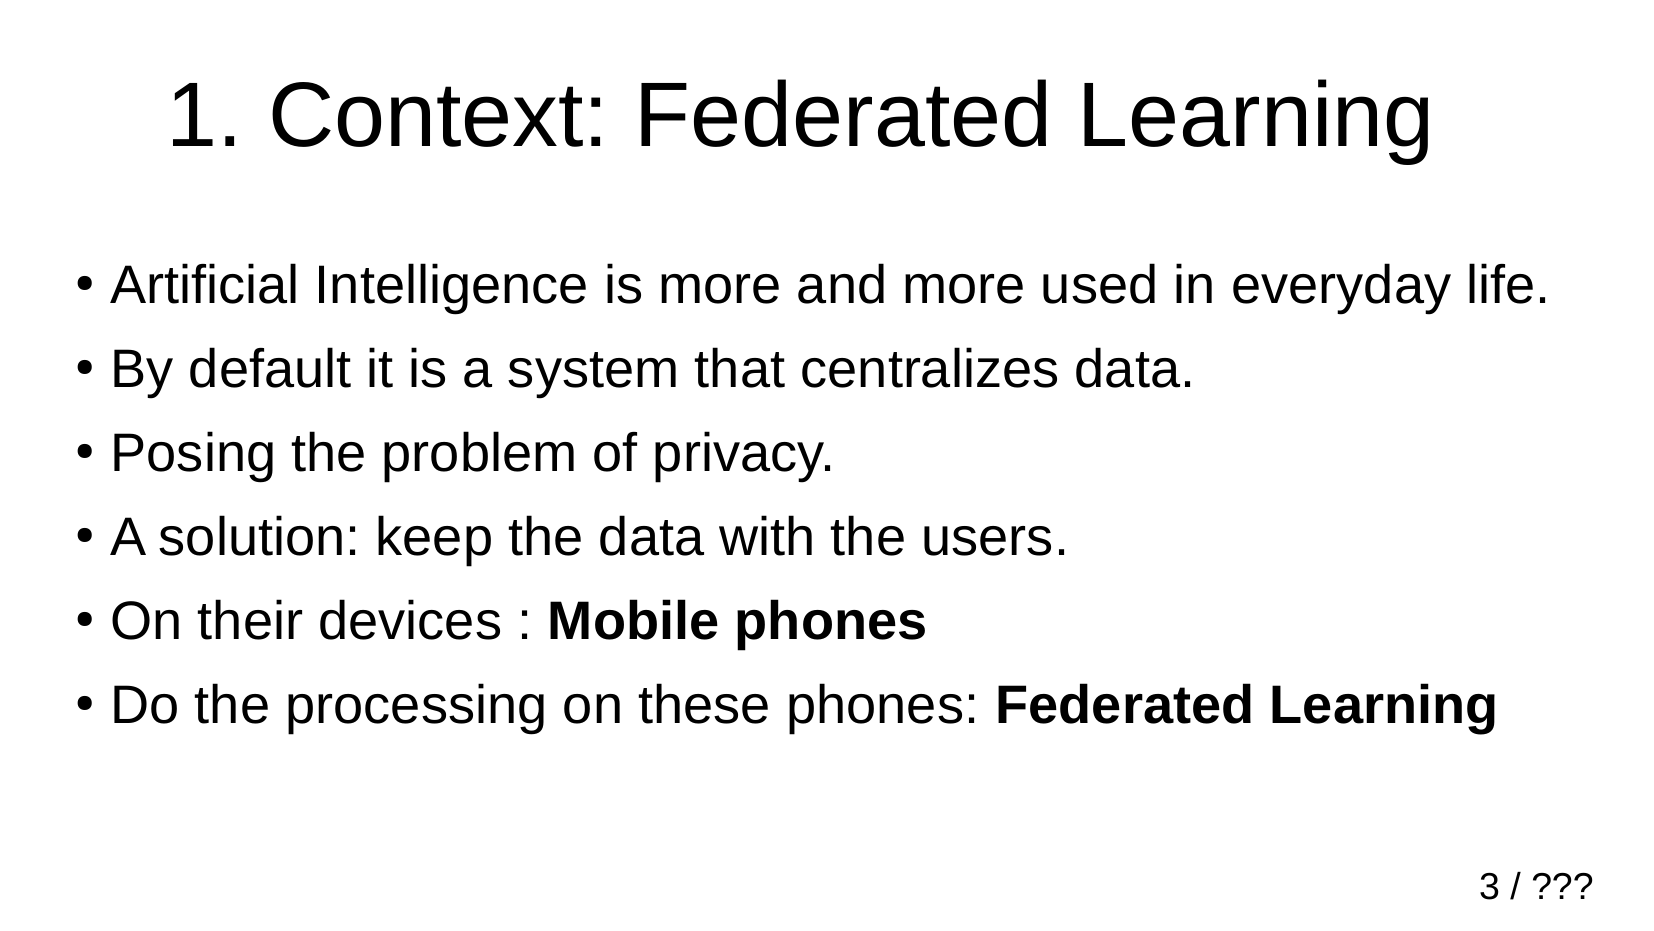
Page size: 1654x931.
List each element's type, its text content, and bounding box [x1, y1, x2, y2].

subtitle Artificial Intelligence is more and more used in everyday life. By default it is a system that centralizes data. Posing the problem of privacy. A solution: keep the data with the users. On their devices : Mobile phones Do the processing on these phones: Federated Learning [75, 225, 1564, 765]
text_box 3 / ??? [1464, 858, 1652, 929]
title 1. Context: Federated Learning [82, 37, 1571, 193]
